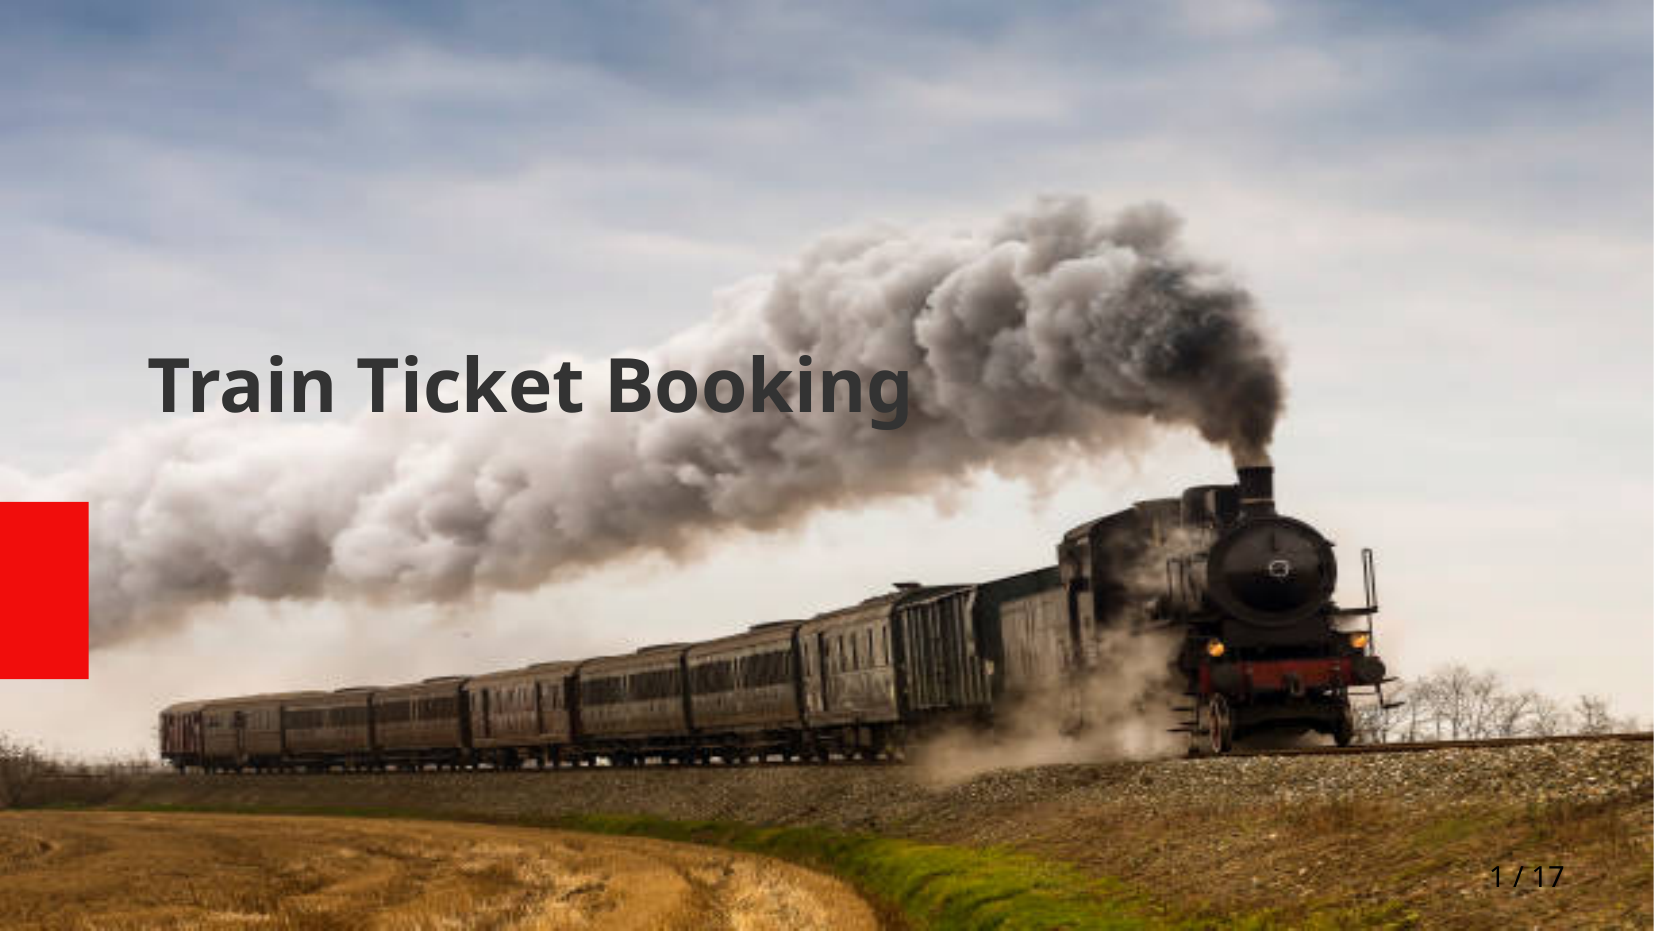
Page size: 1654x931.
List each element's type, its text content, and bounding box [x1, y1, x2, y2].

title Train Ticket Booking [147, 295, 1565, 473]
picture [0, 0, 1654, 931]
